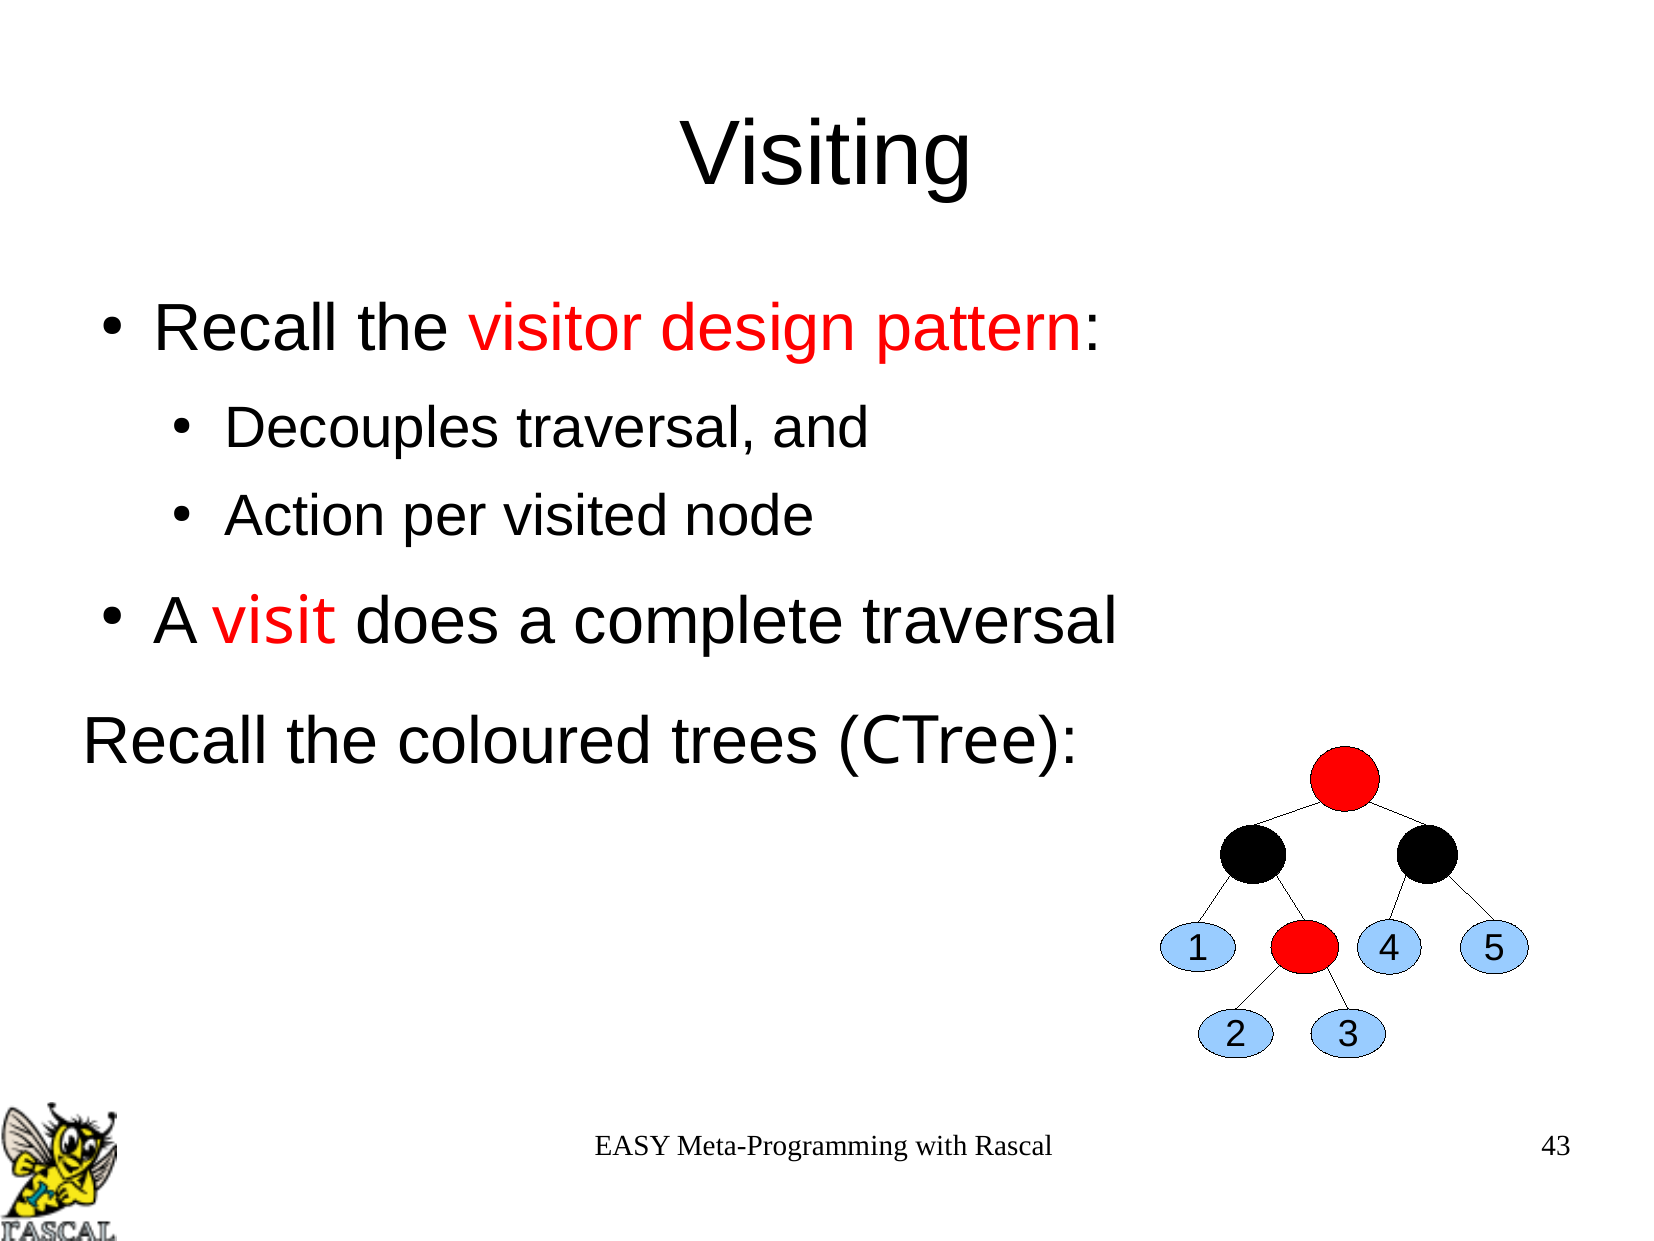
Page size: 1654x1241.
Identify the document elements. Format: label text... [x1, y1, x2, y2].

picture [0, 1102, 117, 1241]
text_box 2 [1198, 1008, 1274, 1058]
text_box [1220, 825, 1286, 884]
title Visiting [82, 49, 1571, 257]
text_box 1 [1160, 922, 1236, 972]
list Recall the visitor design pattern: Decouples traversal, and Action per visited node A visit does a complete traversal Recall the coloured trees (CTree): [82, 290, 1571, 1109]
text_box [1310, 746, 1380, 812]
text_box 3 [1310, 1008, 1386, 1058]
text_box 4 [1357, 919, 1422, 975]
text_box [1270, 920, 1339, 974]
text_box 5 [1460, 920, 1529, 974]
text_box [1397, 825, 1458, 884]
